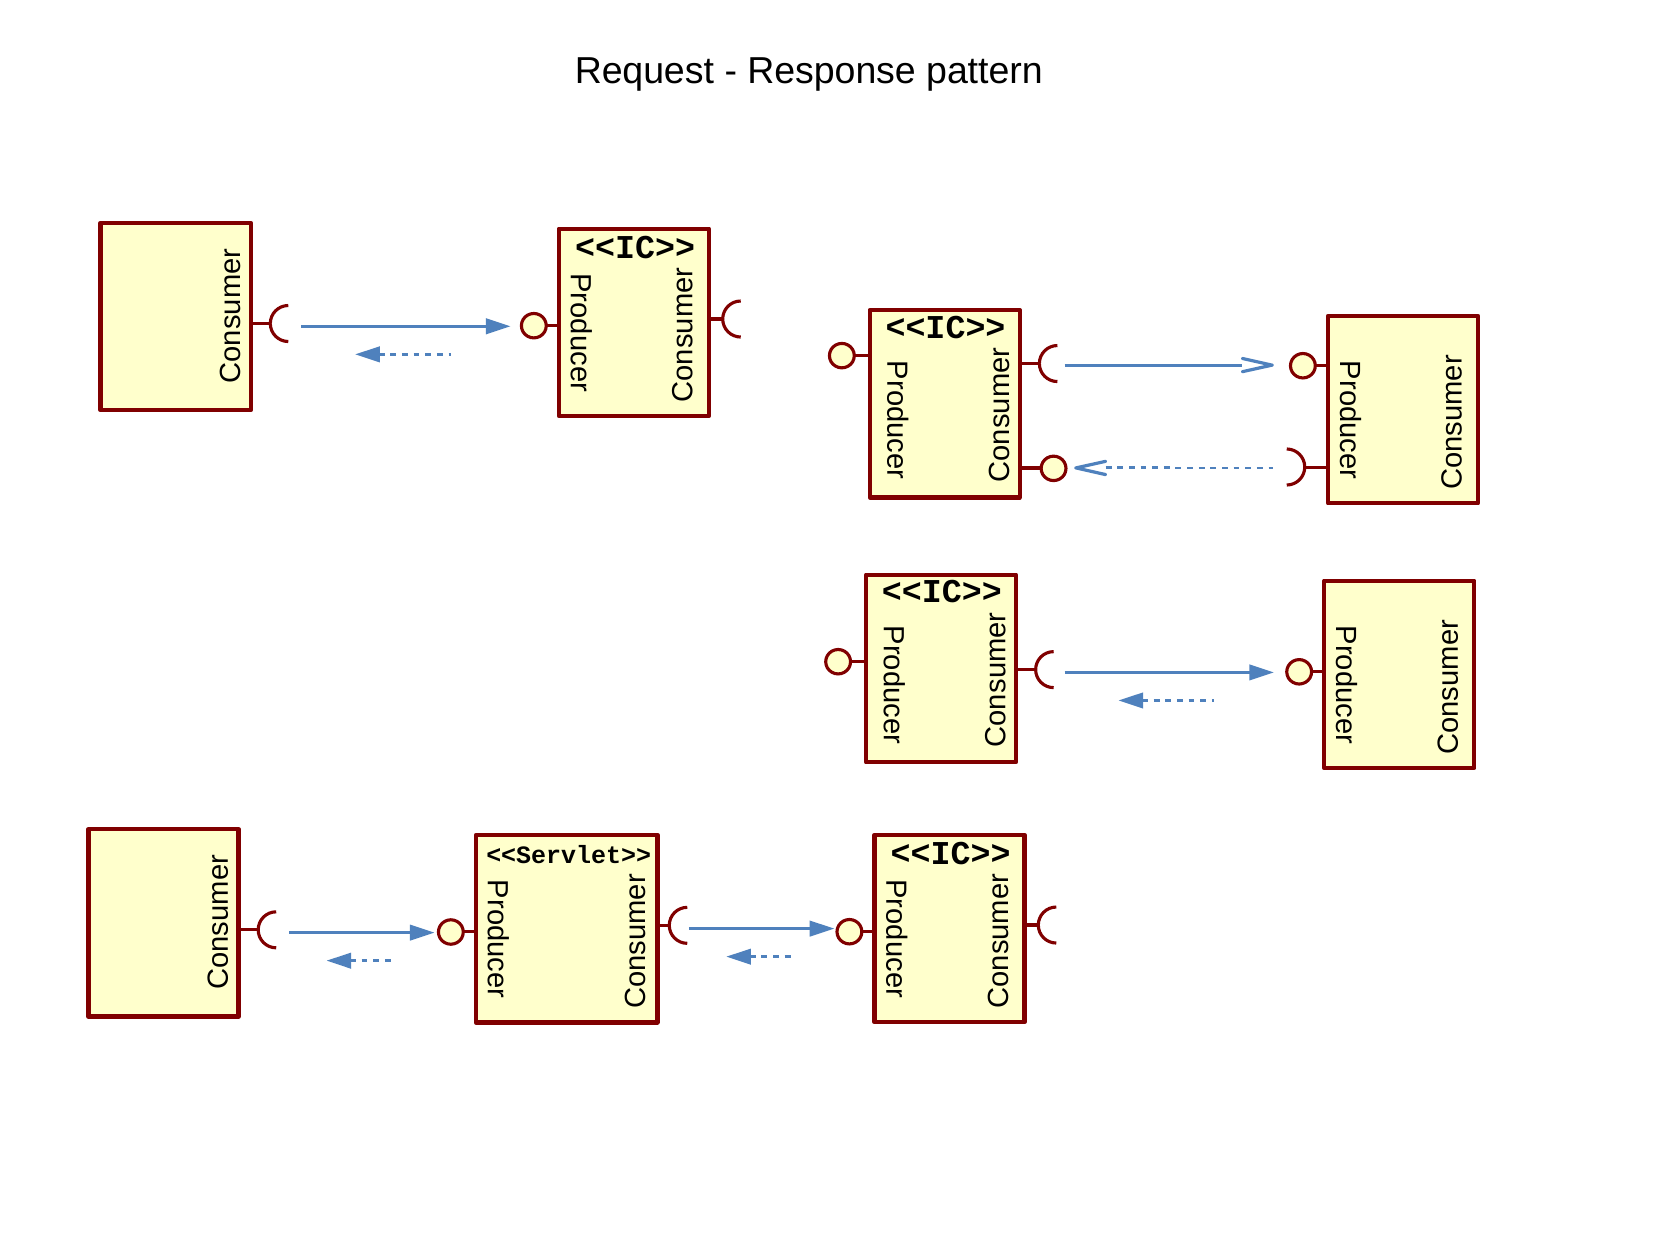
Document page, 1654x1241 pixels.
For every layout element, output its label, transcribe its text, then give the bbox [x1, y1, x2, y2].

text_box [874, 883, 971, 1023]
text_box [1327, 315, 1478, 504]
text_box Producer [1322, 600, 1373, 760]
text_box Producer [557, 248, 608, 408]
text_box [475, 889, 608, 1023]
text_box [869, 309, 972, 498]
text_box <<IC>> [870, 303, 1021, 356]
text_box [438, 919, 464, 945]
text_box [558, 277, 655, 417]
text_box Consumer [655, 277, 707, 428]
text_box Producer [1326, 335, 1377, 495]
text_box Producer [474, 889, 525, 1014]
text_box [1324, 580, 1475, 769]
text_box [825, 649, 851, 674]
text_box [1290, 353, 1316, 378]
text_box Consumer [1421, 604, 1472, 780]
text_box <<IC>> [560, 223, 711, 277]
text_box [829, 343, 855, 368]
text_box Consumer [608, 889, 659, 1034]
text_box [1286, 659, 1312, 685]
text_box [100, 222, 251, 411]
text_box Consumer [968, 597, 1020, 773]
text_box Request - Response pattern [560, 42, 1059, 100]
text_box <<Servlet>> [471, 835, 678, 889]
text_box Consumer [972, 332, 1023, 508]
text_box <<IC>> [867, 567, 1017, 621]
text_box [521, 313, 547, 338]
text_box [865, 574, 968, 763]
text_box [1041, 456, 1067, 481]
text_box Producer [873, 335, 925, 495]
text_box [88, 829, 239, 1017]
text_box Consumer [971, 883, 1022, 1034]
text_box Producer [872, 854, 924, 1014]
text_box [836, 919, 862, 944]
text_box Consumer [203, 233, 254, 409]
text_box <<IC>> [875, 829, 1026, 883]
text_box Producer [870, 600, 921, 760]
text_box Consumer [1424, 340, 1476, 515]
text_box Consumer [191, 839, 242, 1015]
